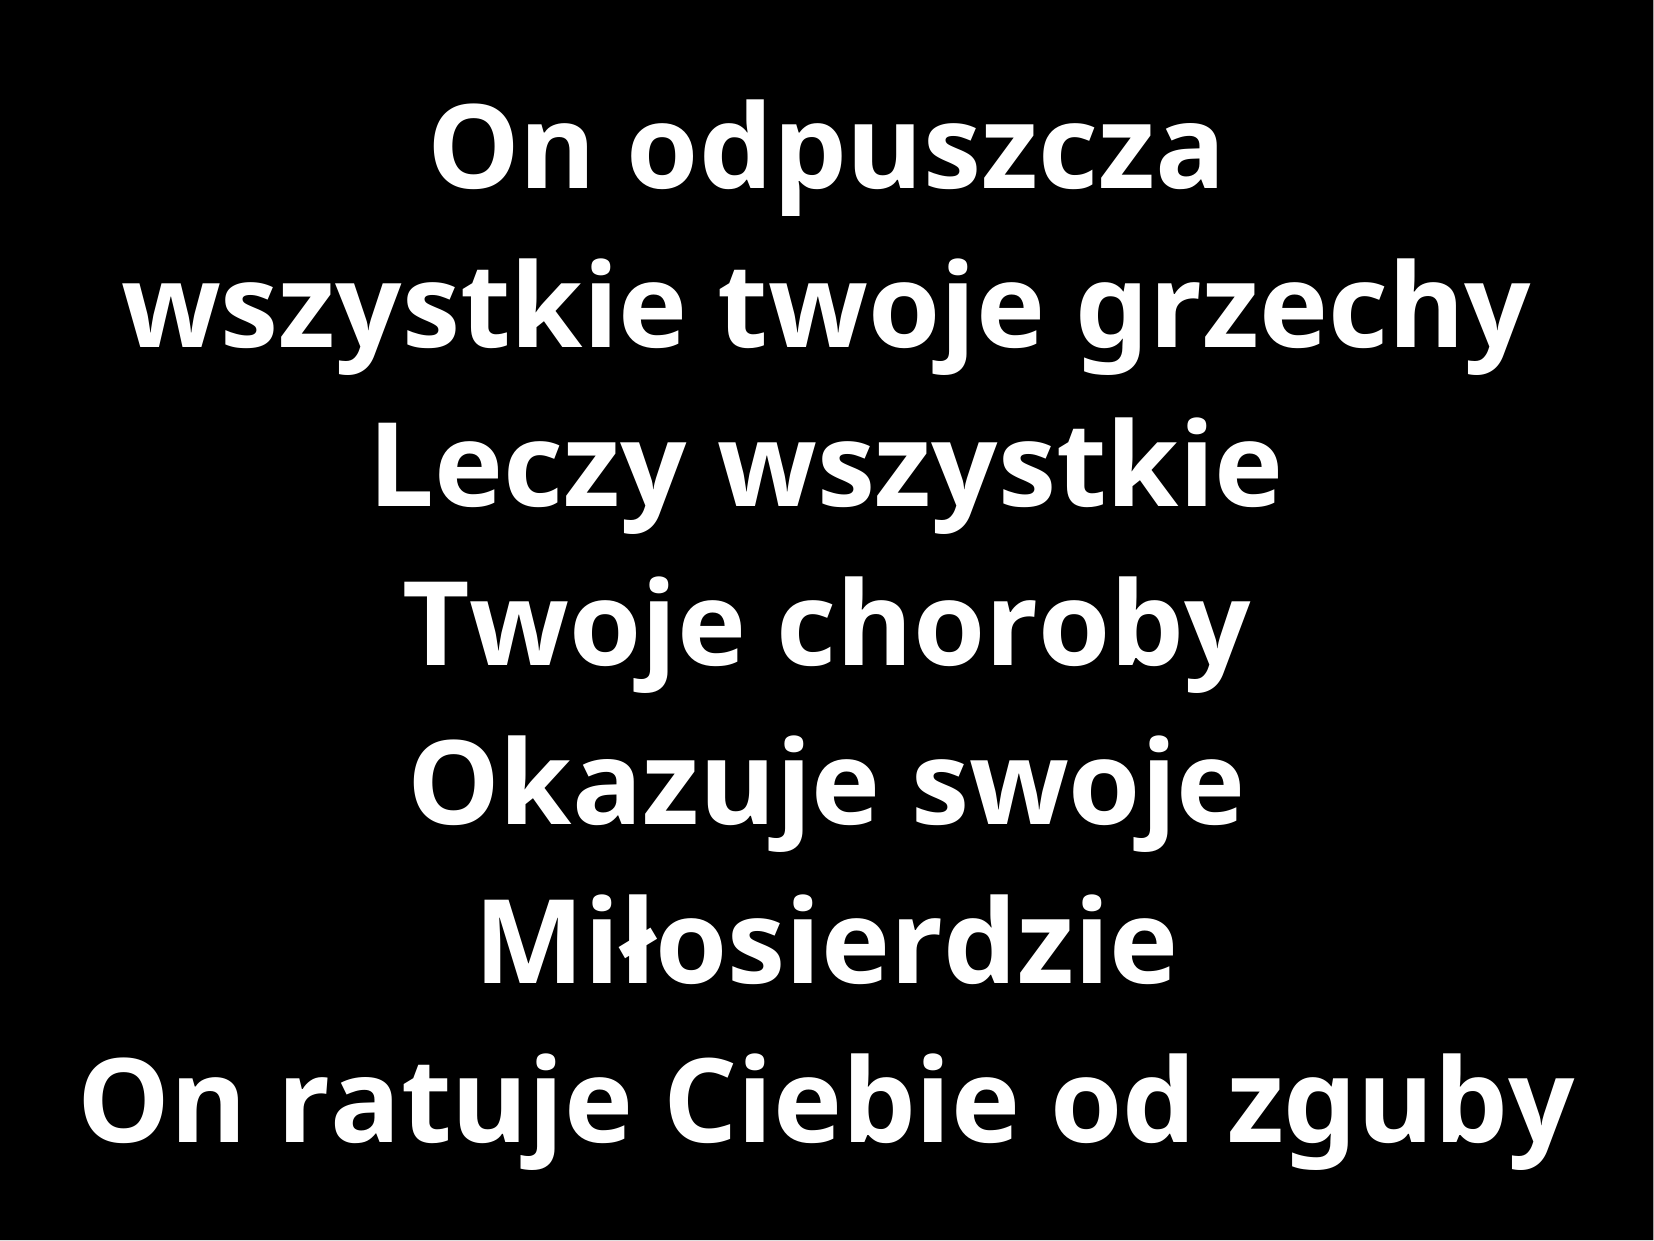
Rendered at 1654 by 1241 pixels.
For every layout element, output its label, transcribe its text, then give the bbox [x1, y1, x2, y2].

title On odpuszcza wszystkie twoje grzechy Leczy wszystkie Twoje choroby Okazuje swoje Miłosierdzie On ratuje Ciebie od zguby [0, 0, 1654, 1241]
